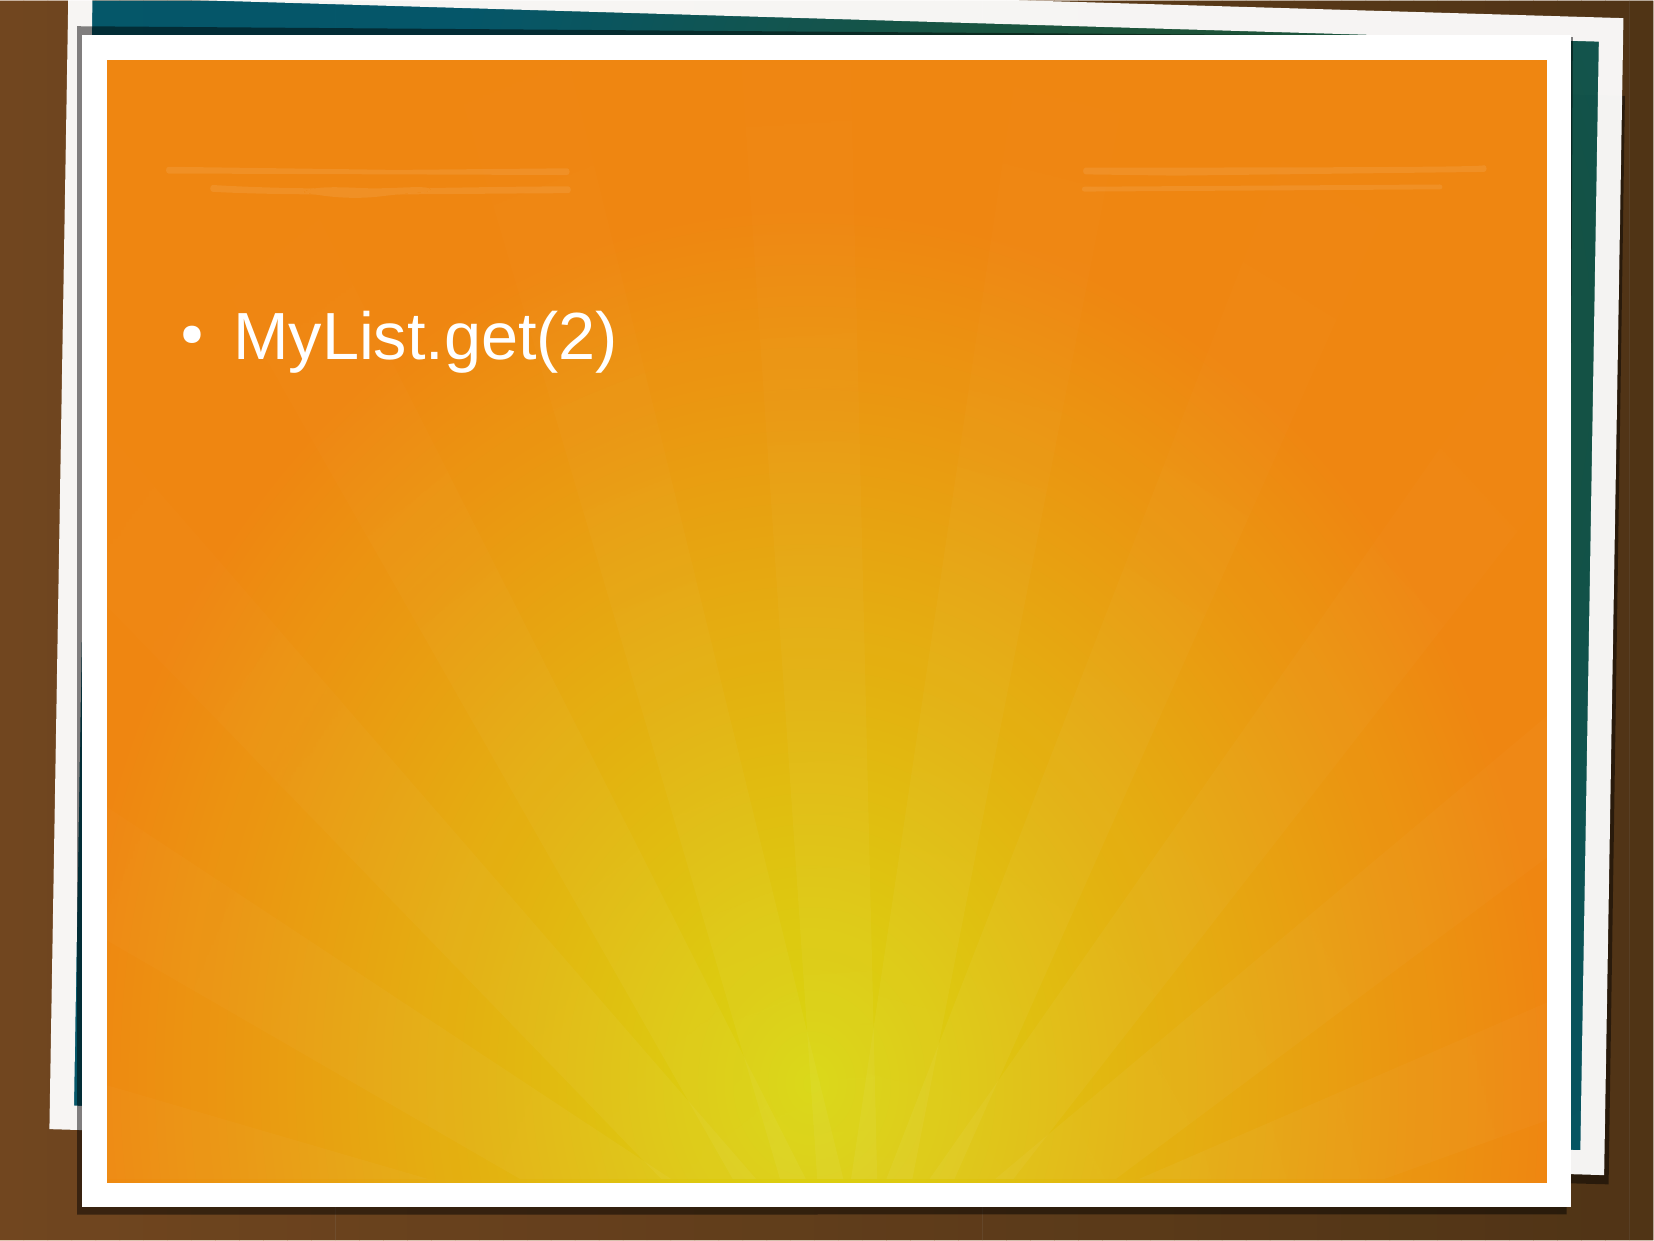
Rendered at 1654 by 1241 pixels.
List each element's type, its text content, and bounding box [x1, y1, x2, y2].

list MyList.get(2) [162, 299, 1492, 1241]
